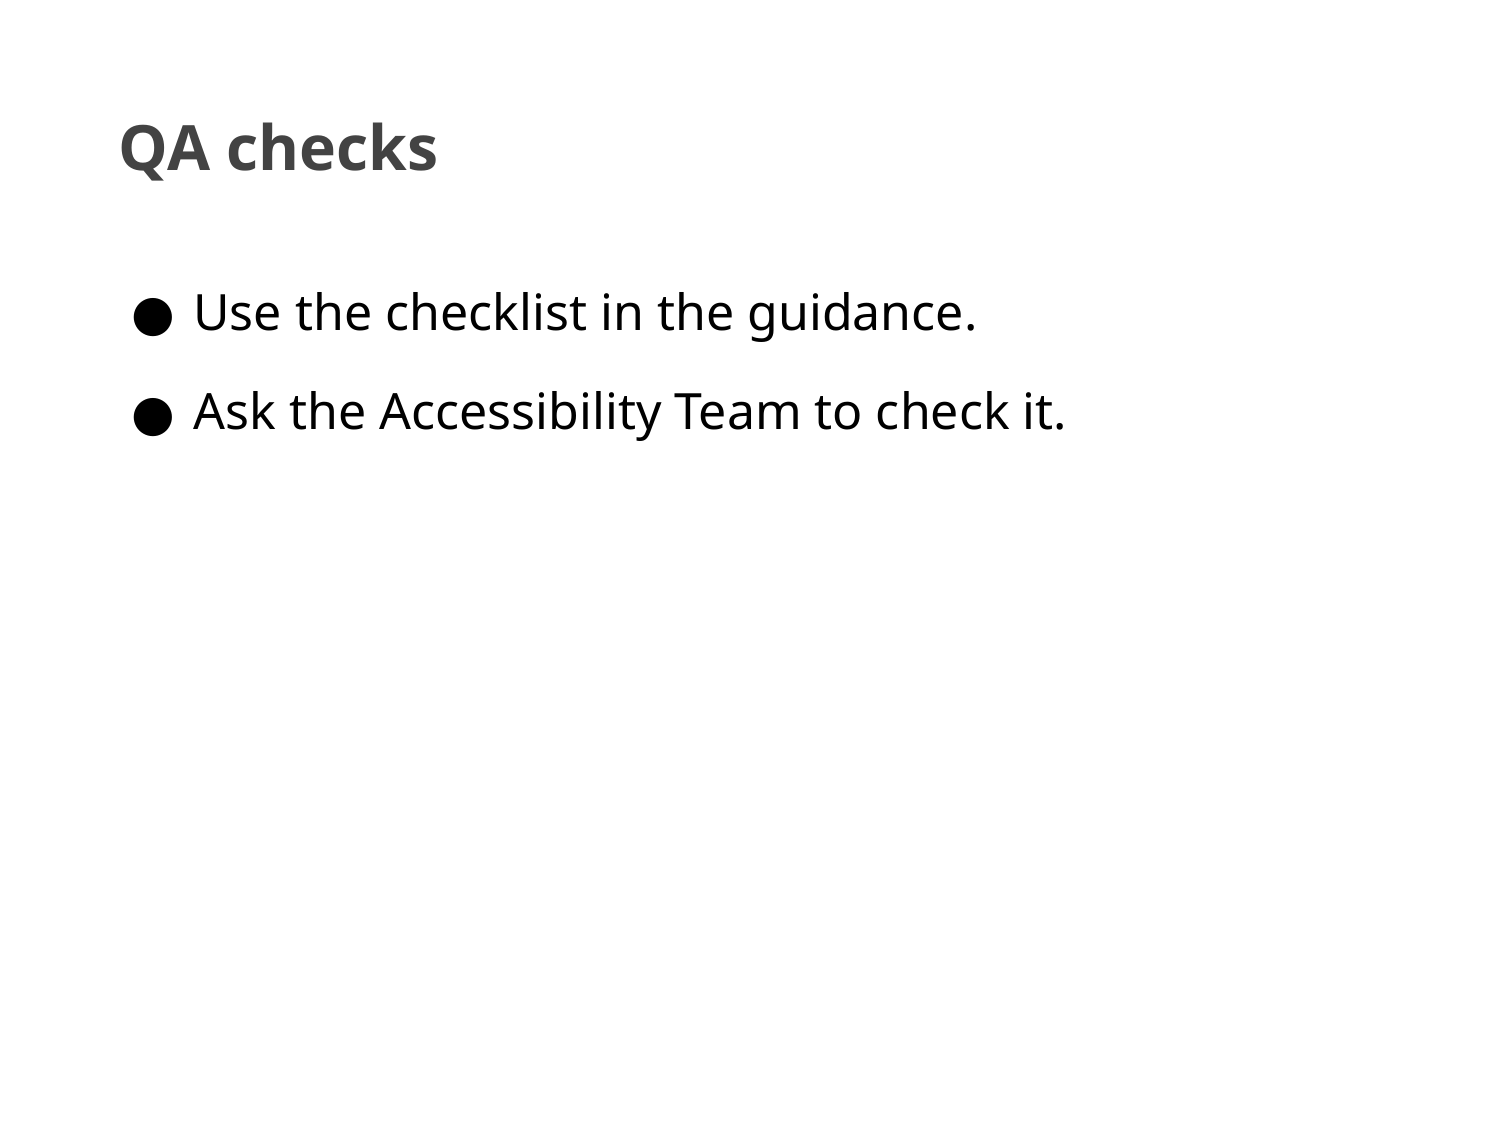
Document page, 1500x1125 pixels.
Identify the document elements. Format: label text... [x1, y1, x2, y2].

title QA checks [103, 89, 1397, 215]
list Use the checklist in the guidance. Ask the Accessibility Team to check it. [103, 252, 1397, 1000]
